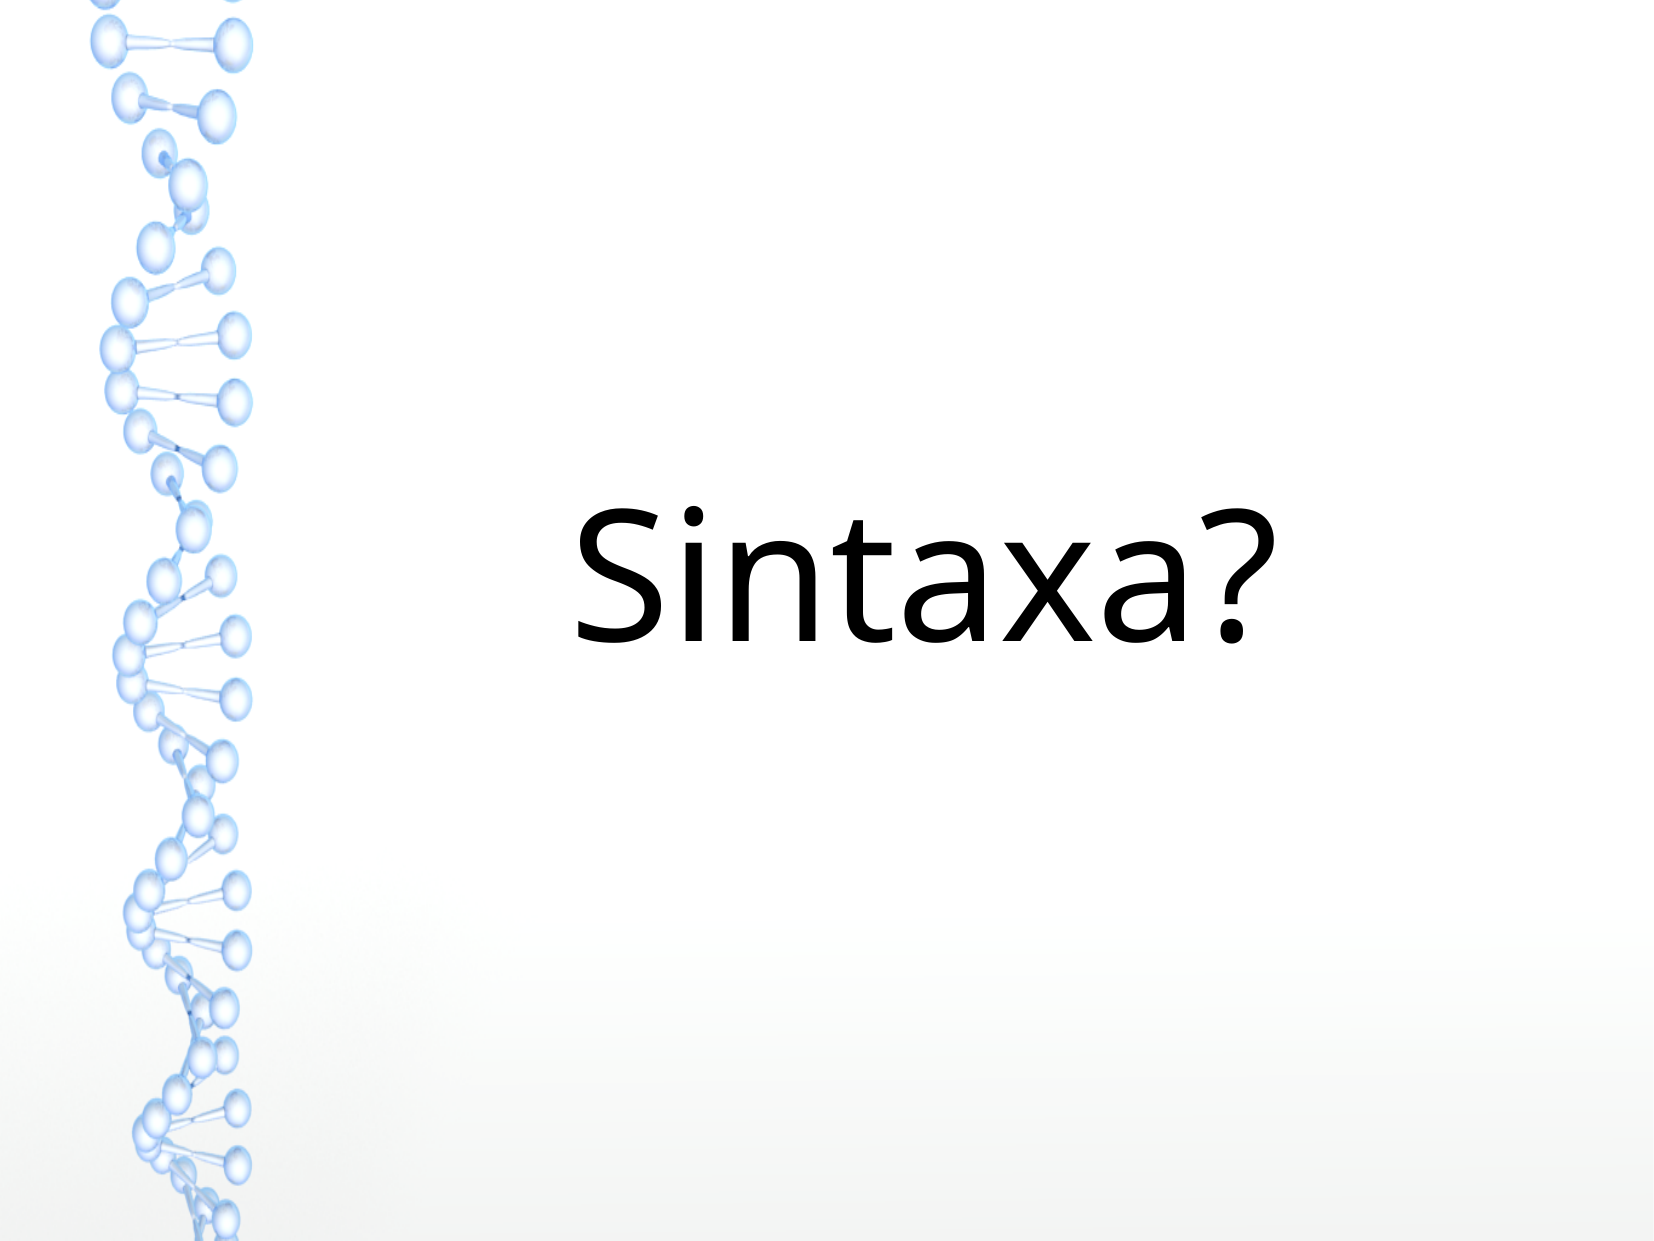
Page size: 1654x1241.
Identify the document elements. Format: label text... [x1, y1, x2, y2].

subtitle Sintaxa? [273, 90, 1576, 1051]
picture [0, 0, 1654, 1241]
